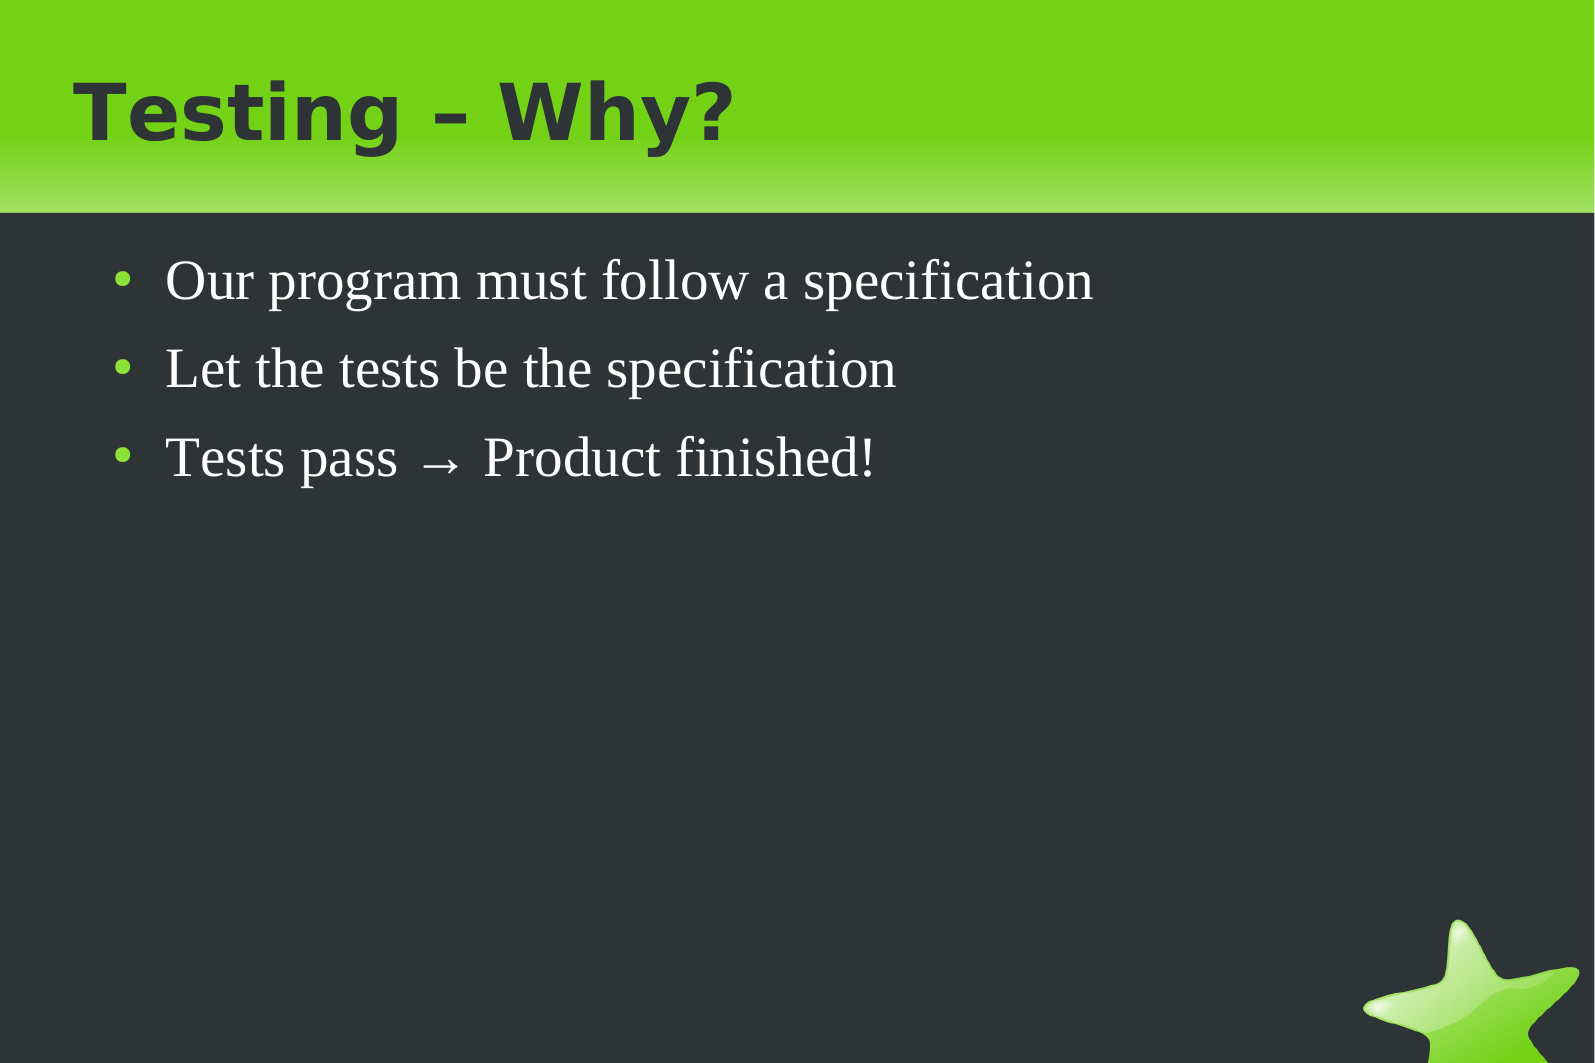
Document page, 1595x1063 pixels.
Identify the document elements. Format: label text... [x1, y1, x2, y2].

title Testing – Why? [74, 25, 1510, 203]
list Our program must follow a specification Let the tests be the specification Tests pass → Product finished! [79, 248, 1515, 951]
picture [0, 0, 1595, 1063]
